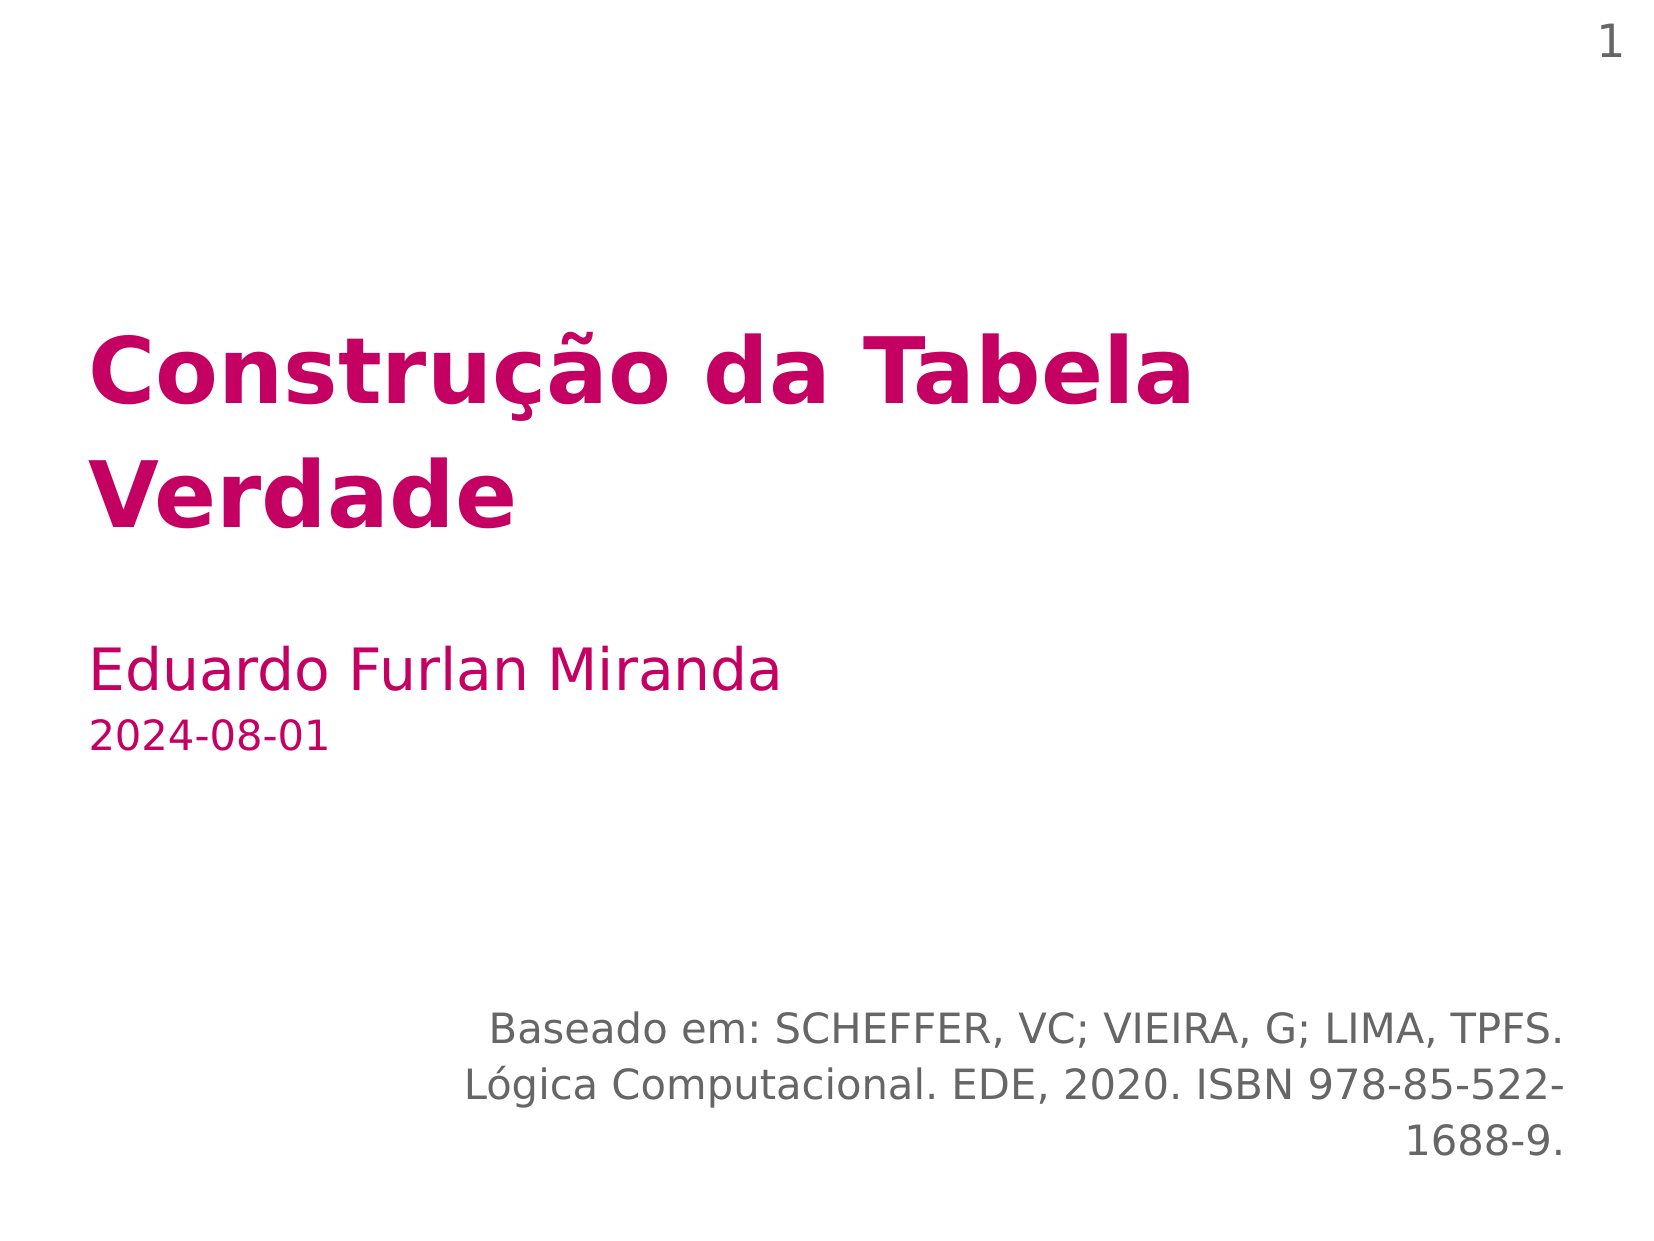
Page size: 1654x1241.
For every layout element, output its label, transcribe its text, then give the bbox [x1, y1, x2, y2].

list Baseado em: SCHEFFER, VC; VIEIRA, G; LIMA, TPFS. Lógica Computacional. EDE, 2020. ISBN 978-85-522-1688-9. [383, 998, 1565, 1211]
title Construção da Tabela Verdade Eduardo Furlan Miranda 2024-08-01 [88, 29, 1565, 1034]
